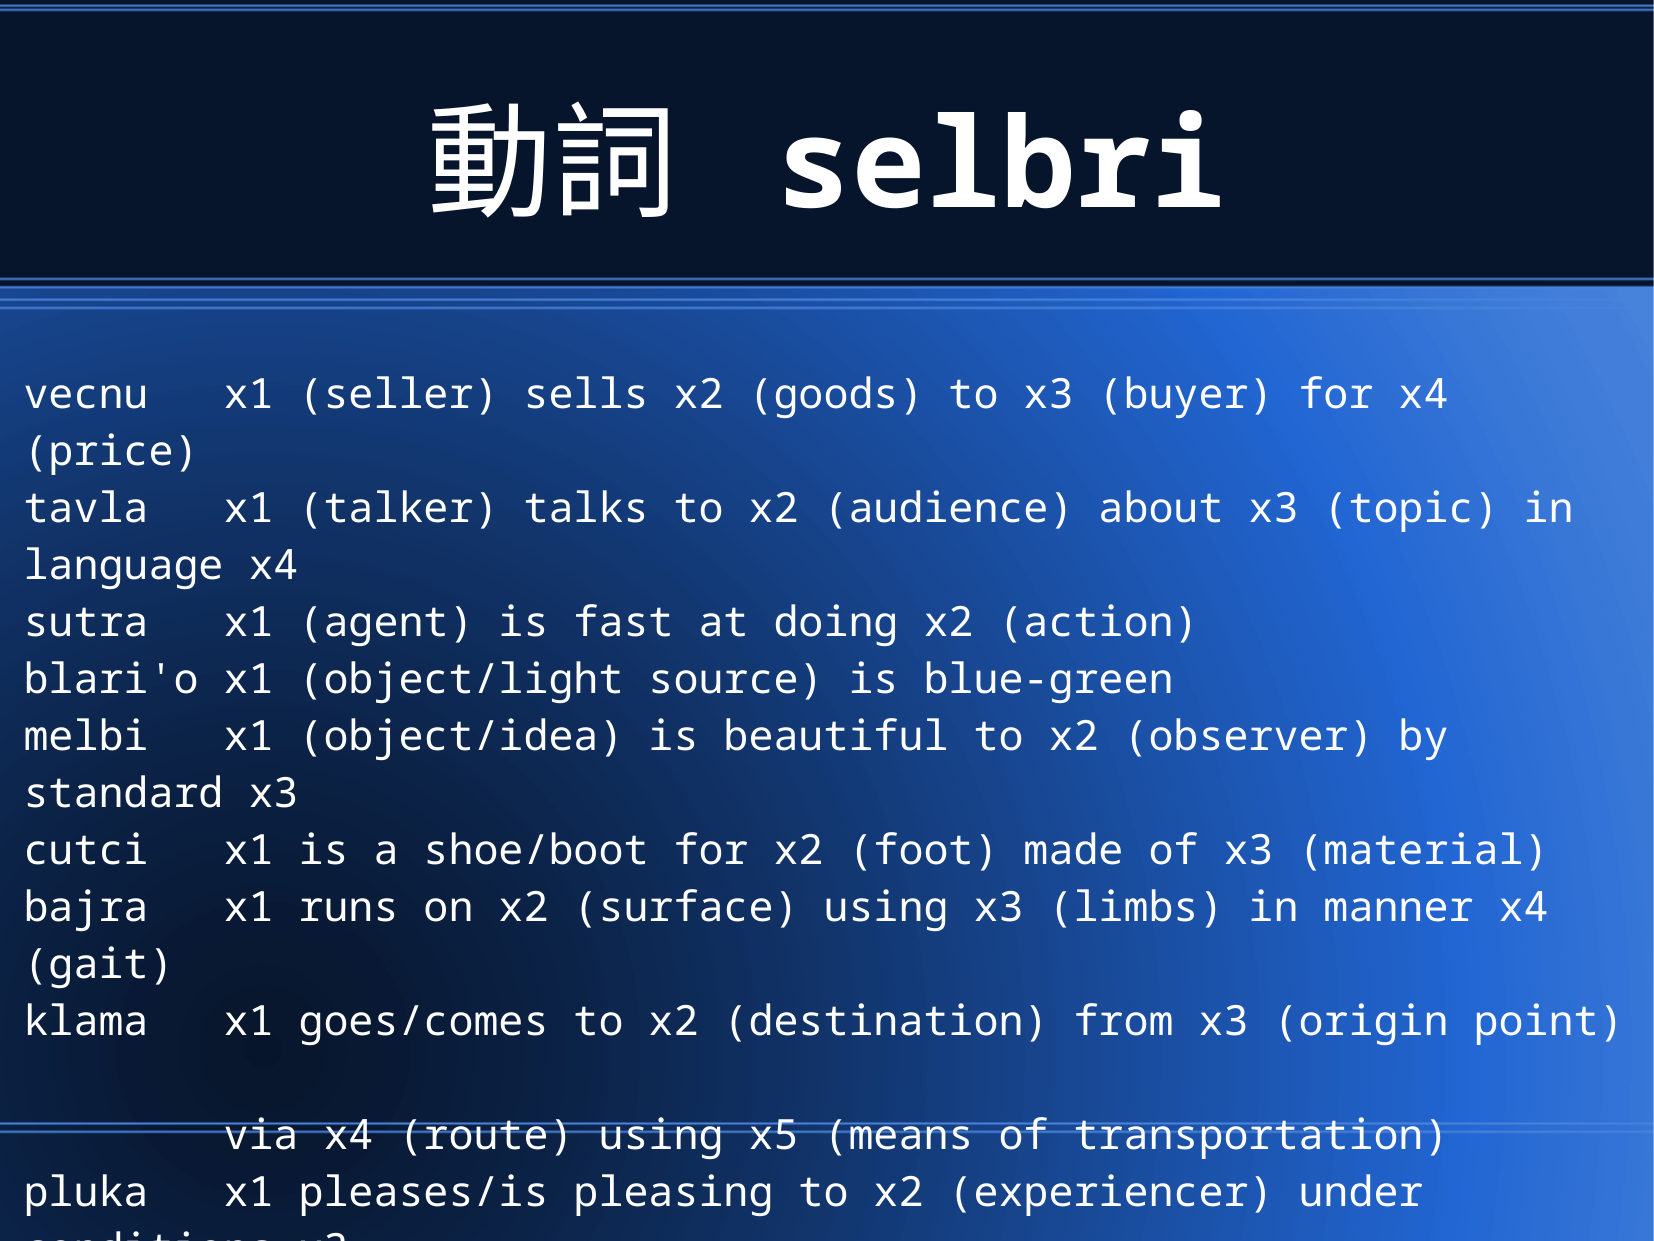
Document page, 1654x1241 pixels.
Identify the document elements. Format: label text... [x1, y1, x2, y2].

picture [0, 0, 1654, 1241]
title 動詞 selbri [82, 49, 1571, 257]
text_box vecnu x1 (seller) sells x2 (goods) to x3 (buyer) for x4 (price) tavla x1 (talker) talks to x2 (audience) about x3 (topic) in language x4 sutra x1 (agent) is fast at doing x2 (action) blari'o x1 (object/light source) is blue-green melbi x1 (object/idea) is beautiful to x2 (observer) by standard x3 cutci x1 is a shoe/boot for x2 (foot) made of x3 (material) bajra x1 runs on x2 (surface) using x3 (limbs) in manner x4 (gait) klama x1 goes/comes to x2 (destination) from x3 (origin point) via x4 (route) using x5 (means of transportation) pluka x1 pleases/is pleasing to x2 (experiencer) under conditions x3 gerku x1 is a dog of breed x2 kurji x1 takes care of x2 kanro x1 is healthy by standard x2 stali x1 stays/remains with x2 zarci x1 is a market/store/shop selling x2 (products) operated by x3 (storekeeper) [8, 356, 1654, 1226]
